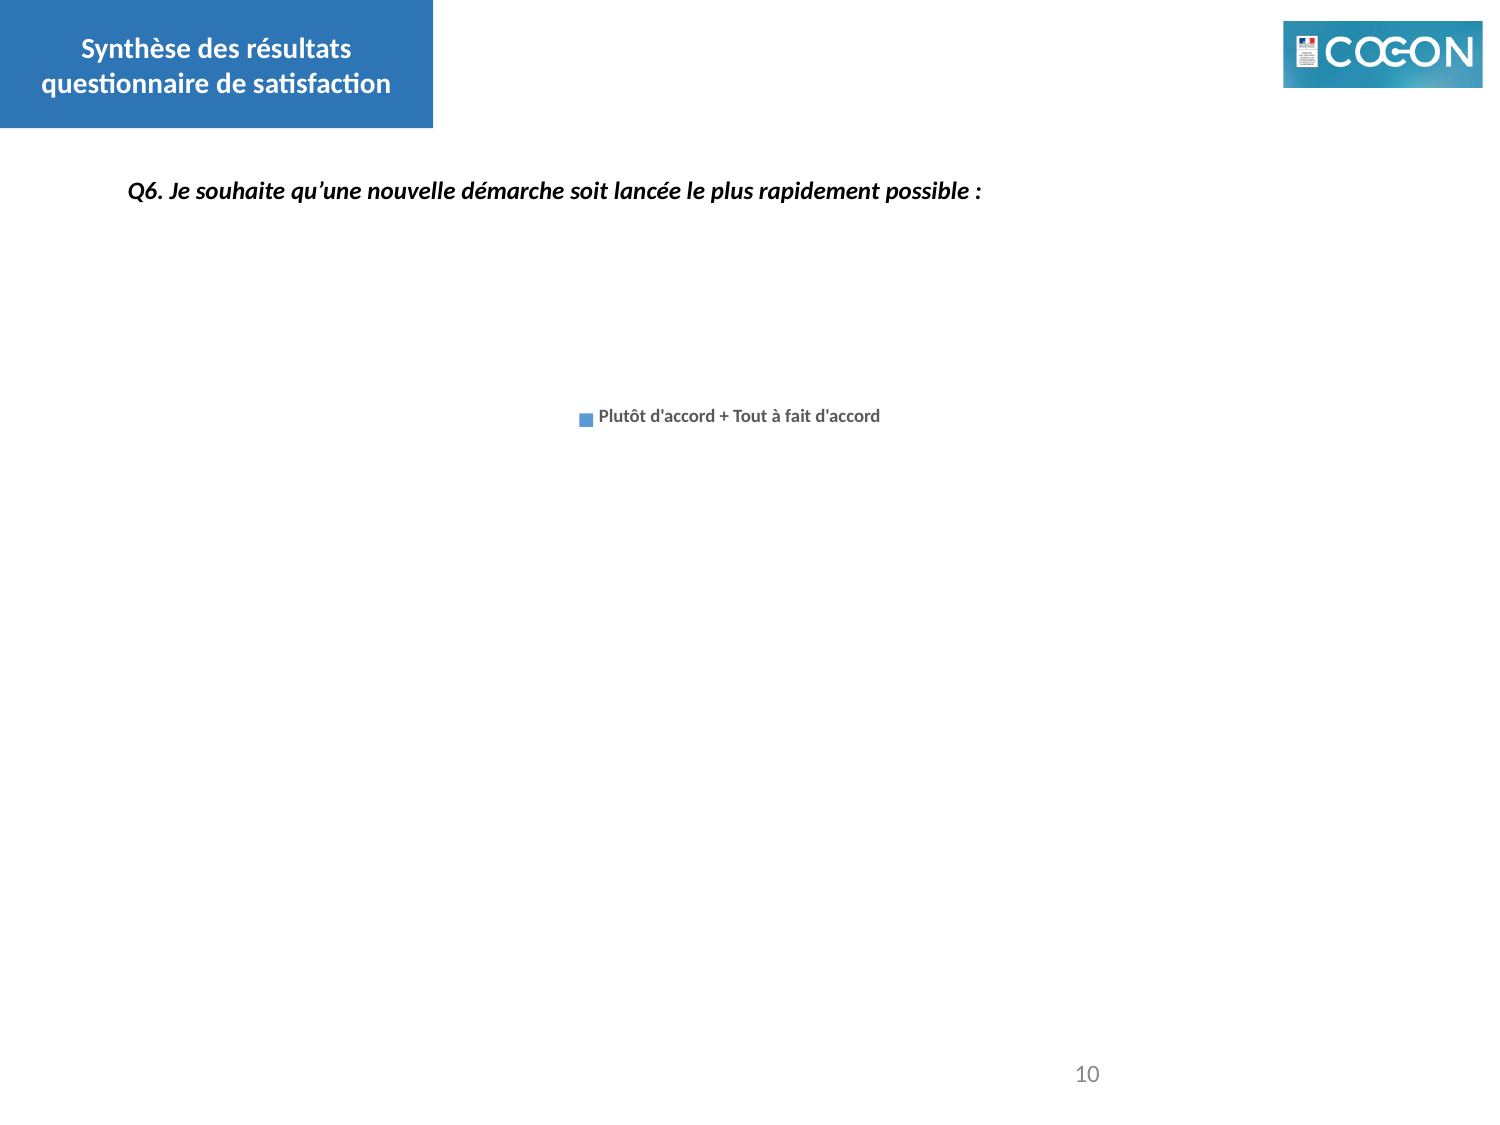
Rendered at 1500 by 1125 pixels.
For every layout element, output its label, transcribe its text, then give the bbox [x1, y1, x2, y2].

picture [1283, 21, 1483, 88]
list Q6. Je souhaite qu’une nouvelle démarche soit lancée le plus rapidement possible : [112, 166, 1407, 246]
text_box [579, 413, 594, 427]
text_box Synthèse des résultats questionnaire de satisfaction [0, 0, 434, 129]
text_box Plutôt d'accord + Tout à fait d'accord [599, 408, 943, 437]
text_box 8 [1059, 1042, 1397, 1103]
